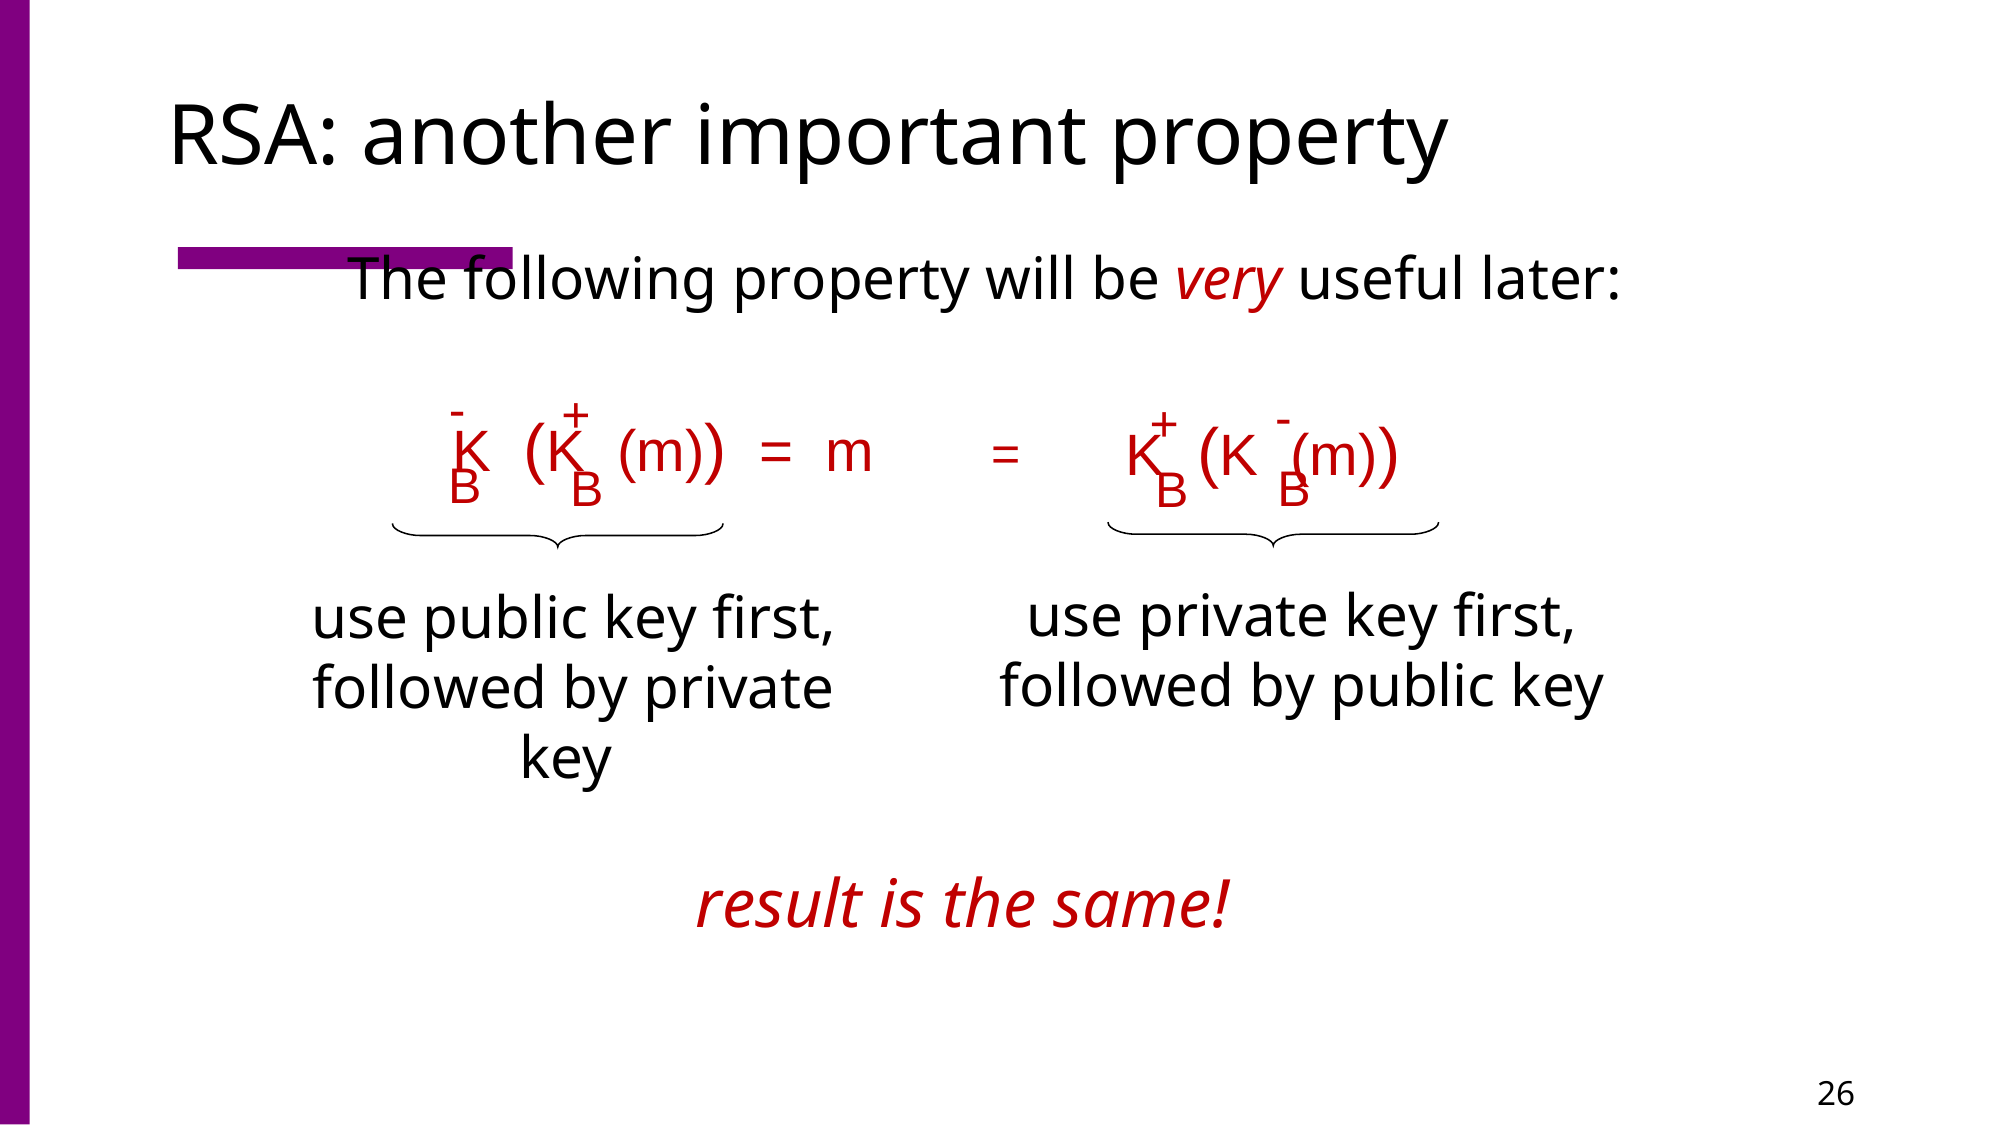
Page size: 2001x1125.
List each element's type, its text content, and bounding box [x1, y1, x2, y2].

text_box - [1260, 377, 1307, 454]
text_box use private key first, followed by public key [982, 570, 1622, 727]
title RSA: another important property [116, 37, 1817, 225]
text_box + [546, 374, 606, 450]
text_box B [433, 446, 497, 522]
text_box use public key first, followed by private key [254, 572, 893, 798]
text_box B [1140, 449, 1204, 526]
text_box - [433, 370, 481, 446]
text_box B [555, 449, 619, 525]
text_box K (K (m)) = m [606, 397, 906, 494]
text_box = [976, 414, 1036, 490]
text_box K (K (m)) = m [481, 397, 555, 494]
text_box K (K (m)) [1194, 400, 1262, 497]
text_box K (K (m)) [1307, 400, 1448, 497]
text_box + [1134, 383, 1194, 459]
text_box The following property will be very useful later: [332, 233, 1637, 319]
text_box result is the same! [592, 853, 1351, 949]
text_box B [1262, 448, 1326, 525]
text_box K (K (m)) [1111, 400, 1140, 497]
